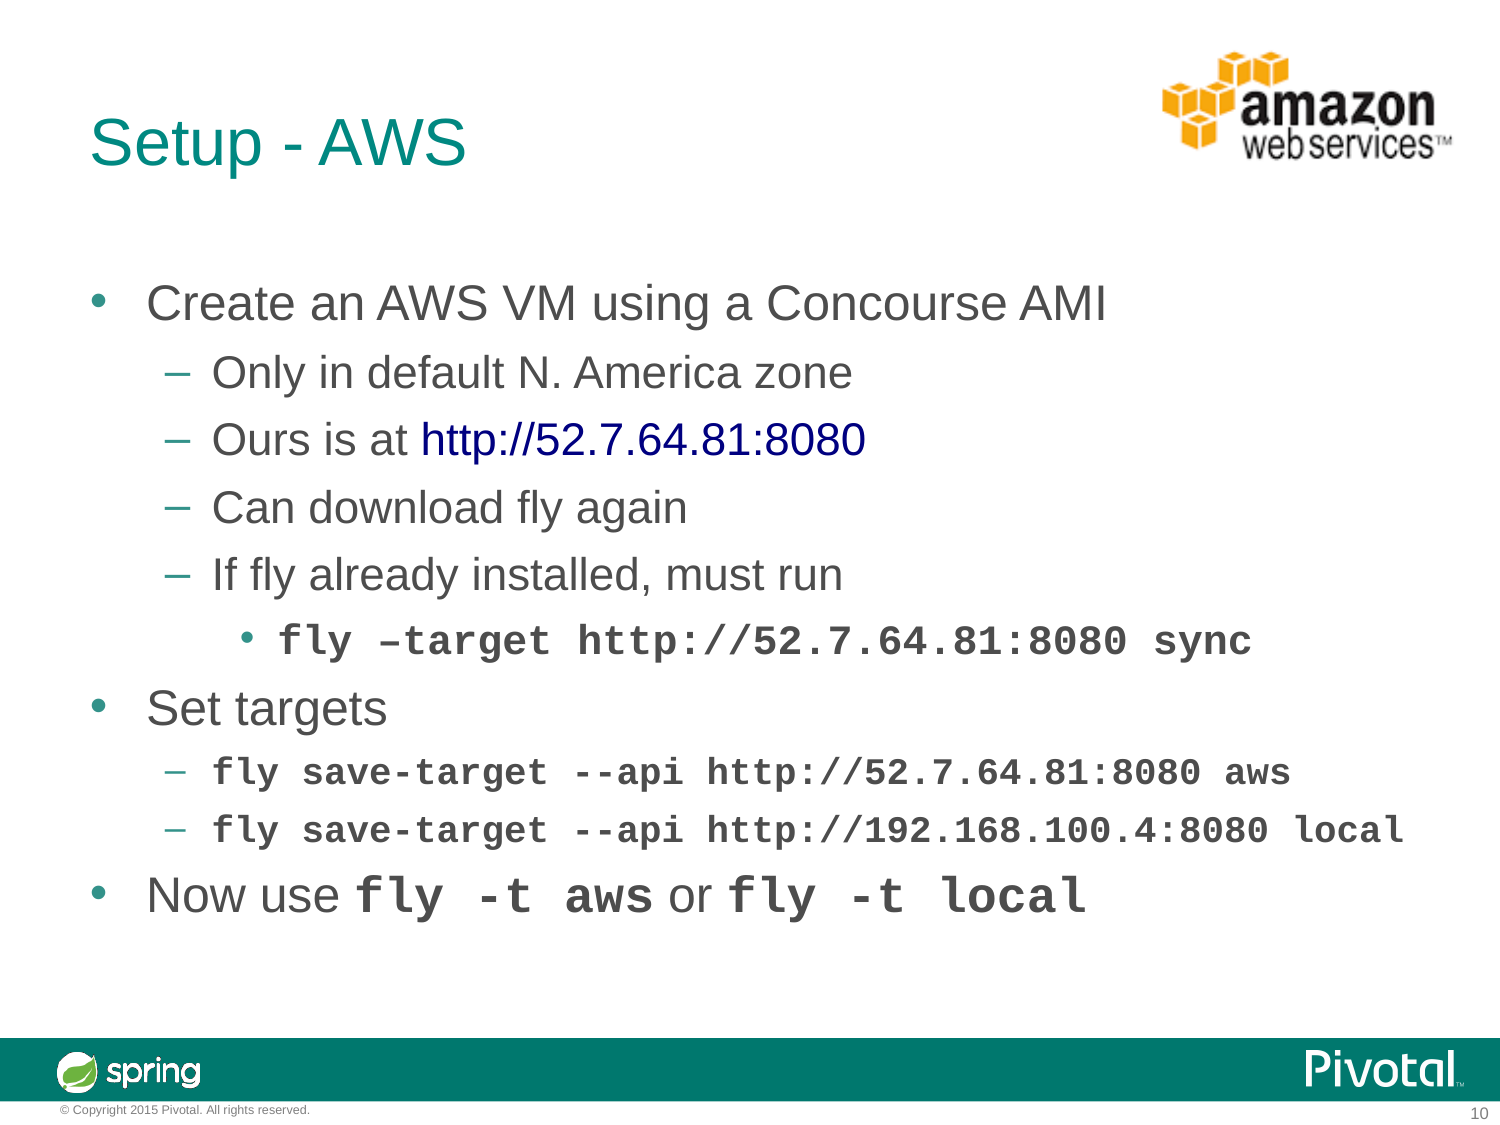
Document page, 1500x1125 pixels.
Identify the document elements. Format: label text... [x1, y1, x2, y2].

title Setup - AWS [75, 45, 1426, 233]
list Create an AWS VM using a Concourse AMI Only in default N. America zone Ours is at http://52.7.64.81:8080 Can download fly again If fly already installed, must run fly –target http://52.7.64.81:8080 sync Set targets fly save-target --api http://52.7.64.81:8080 aws fly save-target --api http://192.168.100.4:8080 local Now use fly -t aws or fly -t local [75, 262, 1426, 1005]
picture [1306, 1050, 1464, 1087]
picture [1159, 47, 1456, 165]
picture [32, 1041, 210, 1103]
